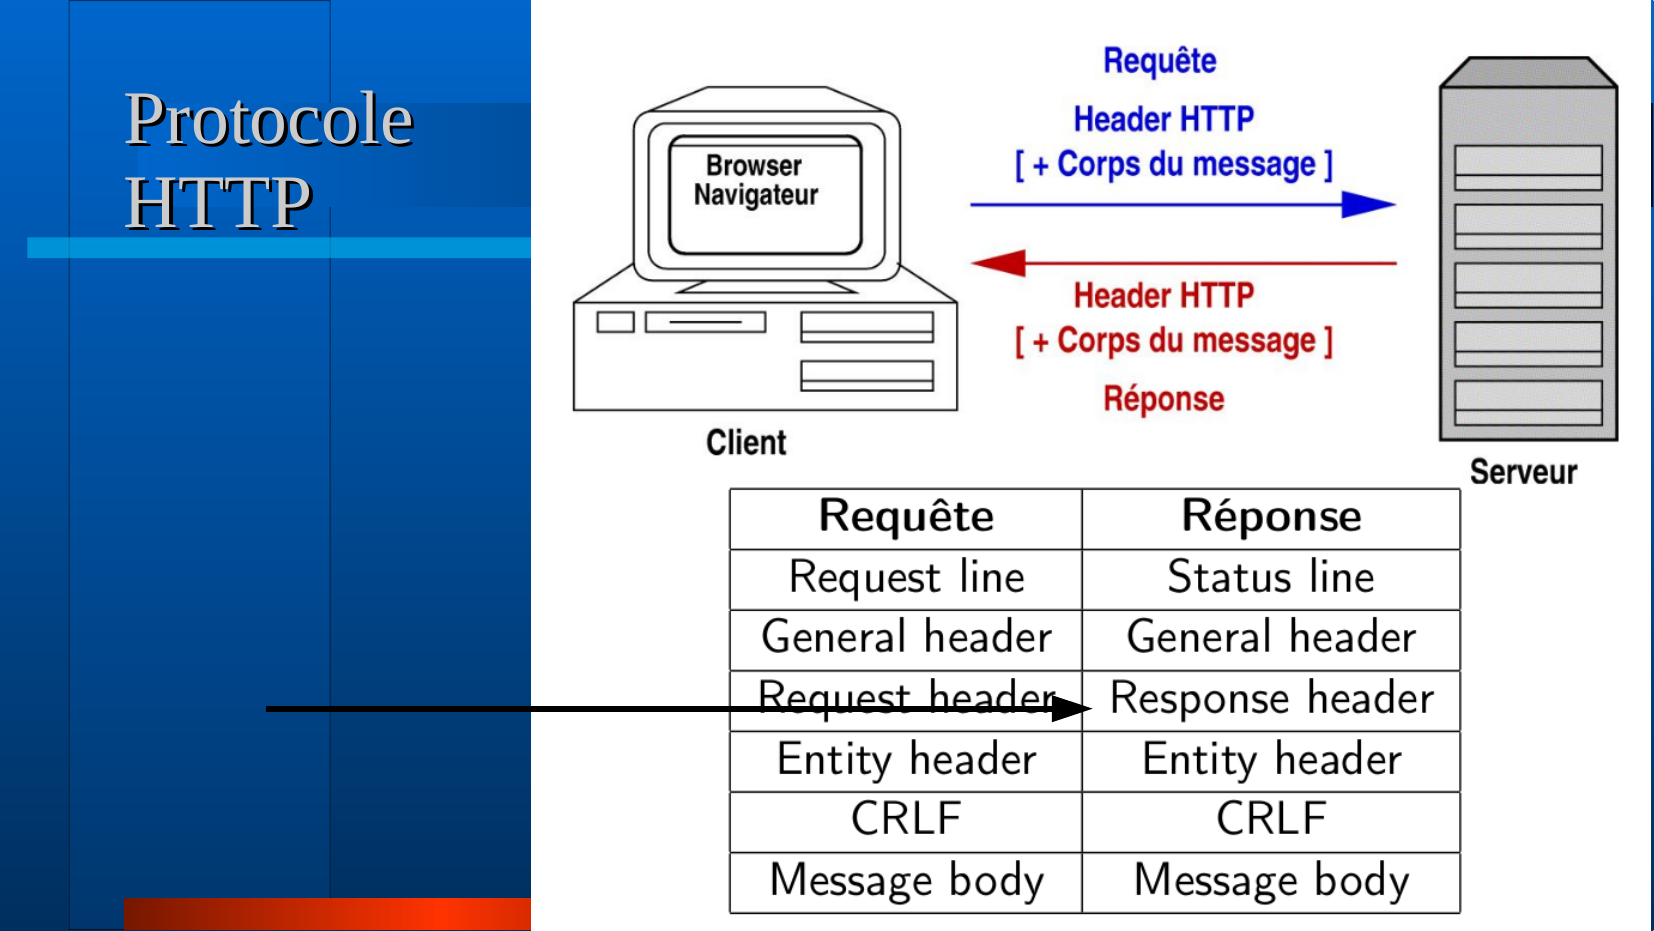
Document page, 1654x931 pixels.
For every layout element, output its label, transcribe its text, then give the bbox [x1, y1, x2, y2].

title Protocole HTTP [123, 62, 531, 258]
picture [531, 0, 1651, 931]
